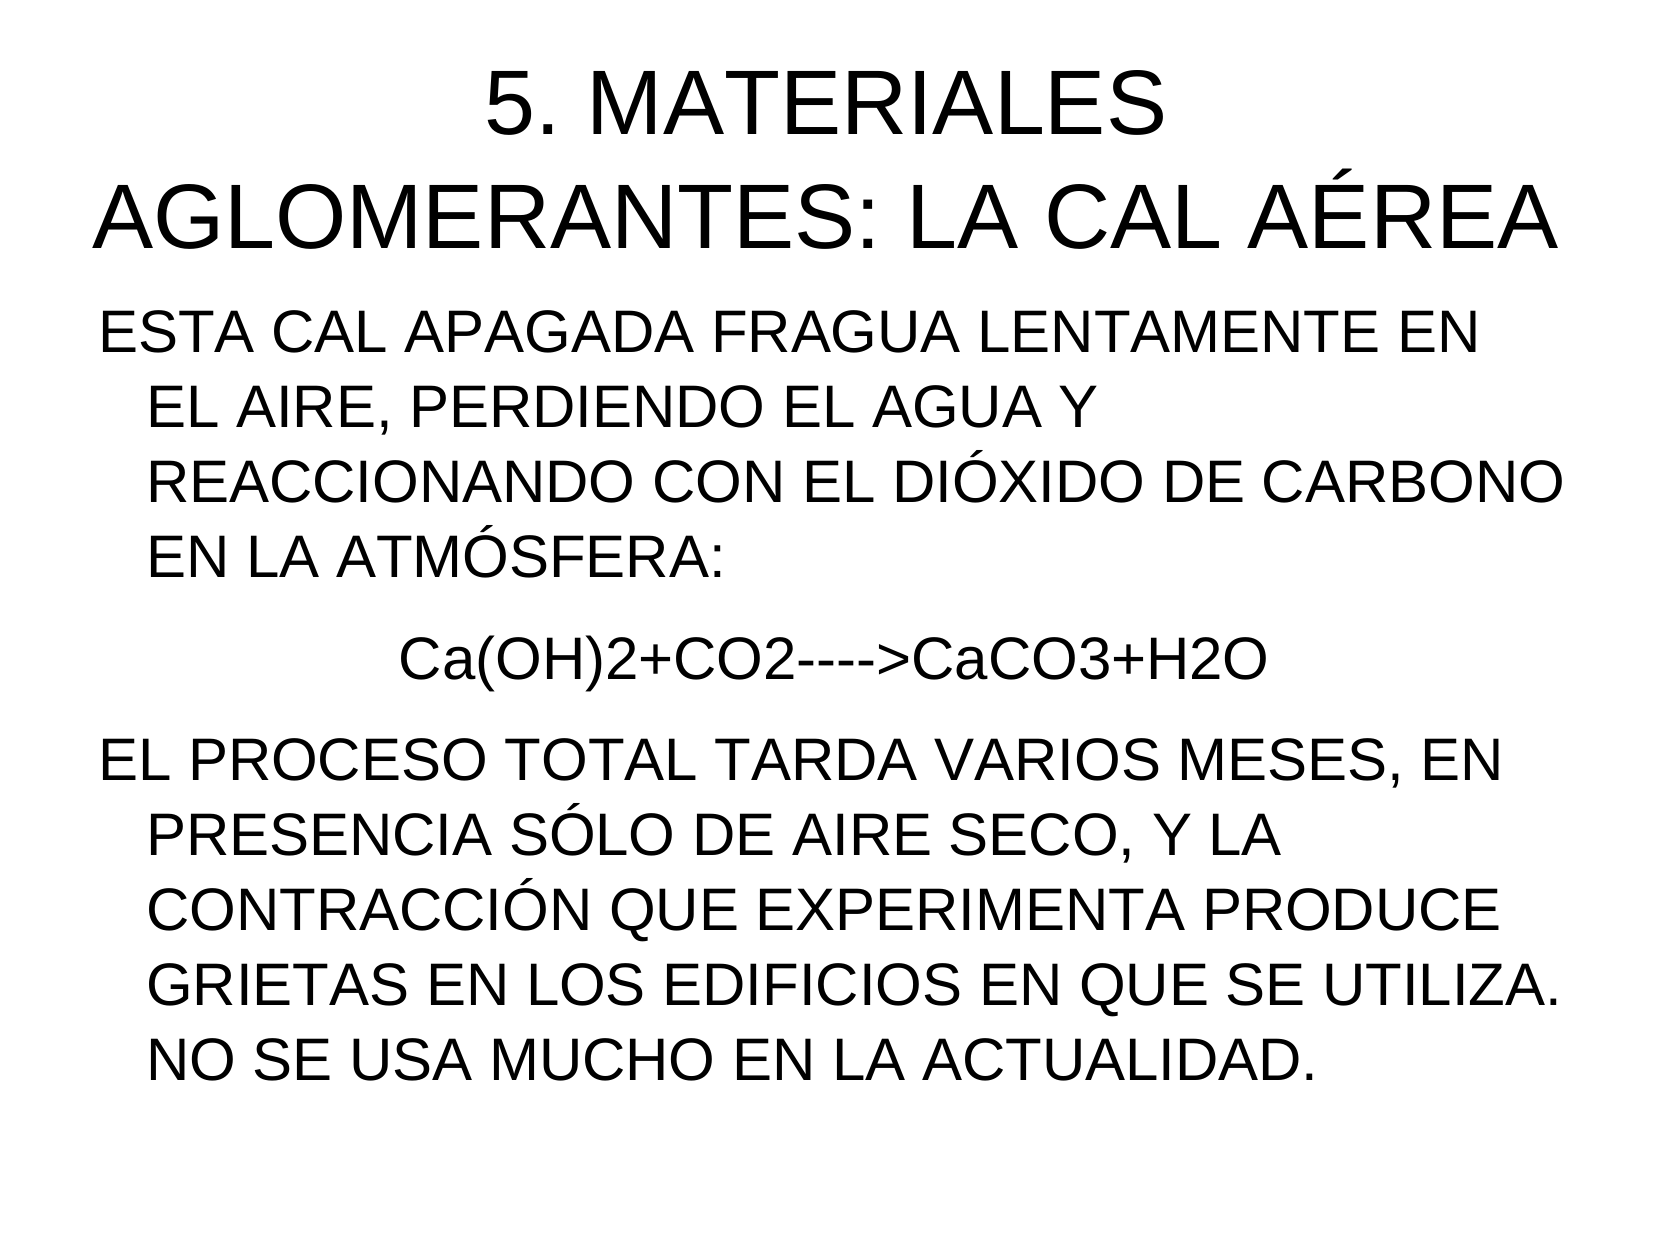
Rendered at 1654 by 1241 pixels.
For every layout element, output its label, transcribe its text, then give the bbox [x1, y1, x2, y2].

list ESTA CAL APAGADA FRAGUA LENTAMENTE EN EL AIRE, PERDIENDO EL AGUA Y REACCIONANDO CON EL DIÓXIDO DE CARBONO EN LA ATMÓSFERA: Ca(OH)2+CO2---->CaCO3+H2O EL PROCESO TOTAL TARDA VARIOS MESES, EN PRESENCIA SÓLO DE AIRE SECO, Y LA CONTRACCIÓN QUE EXPERIMENTA PRODUCE GRIETAS EN LOS EDIFICIOS EN QUE SE UTILIZA. NO SE USA MUCHO EN LA ACTUALIDAD. [82, 290, 1571, 1109]
title 5. MATERIALES AGLOMERANTES: LA CAL AÉREA [82, 38, 1571, 268]
